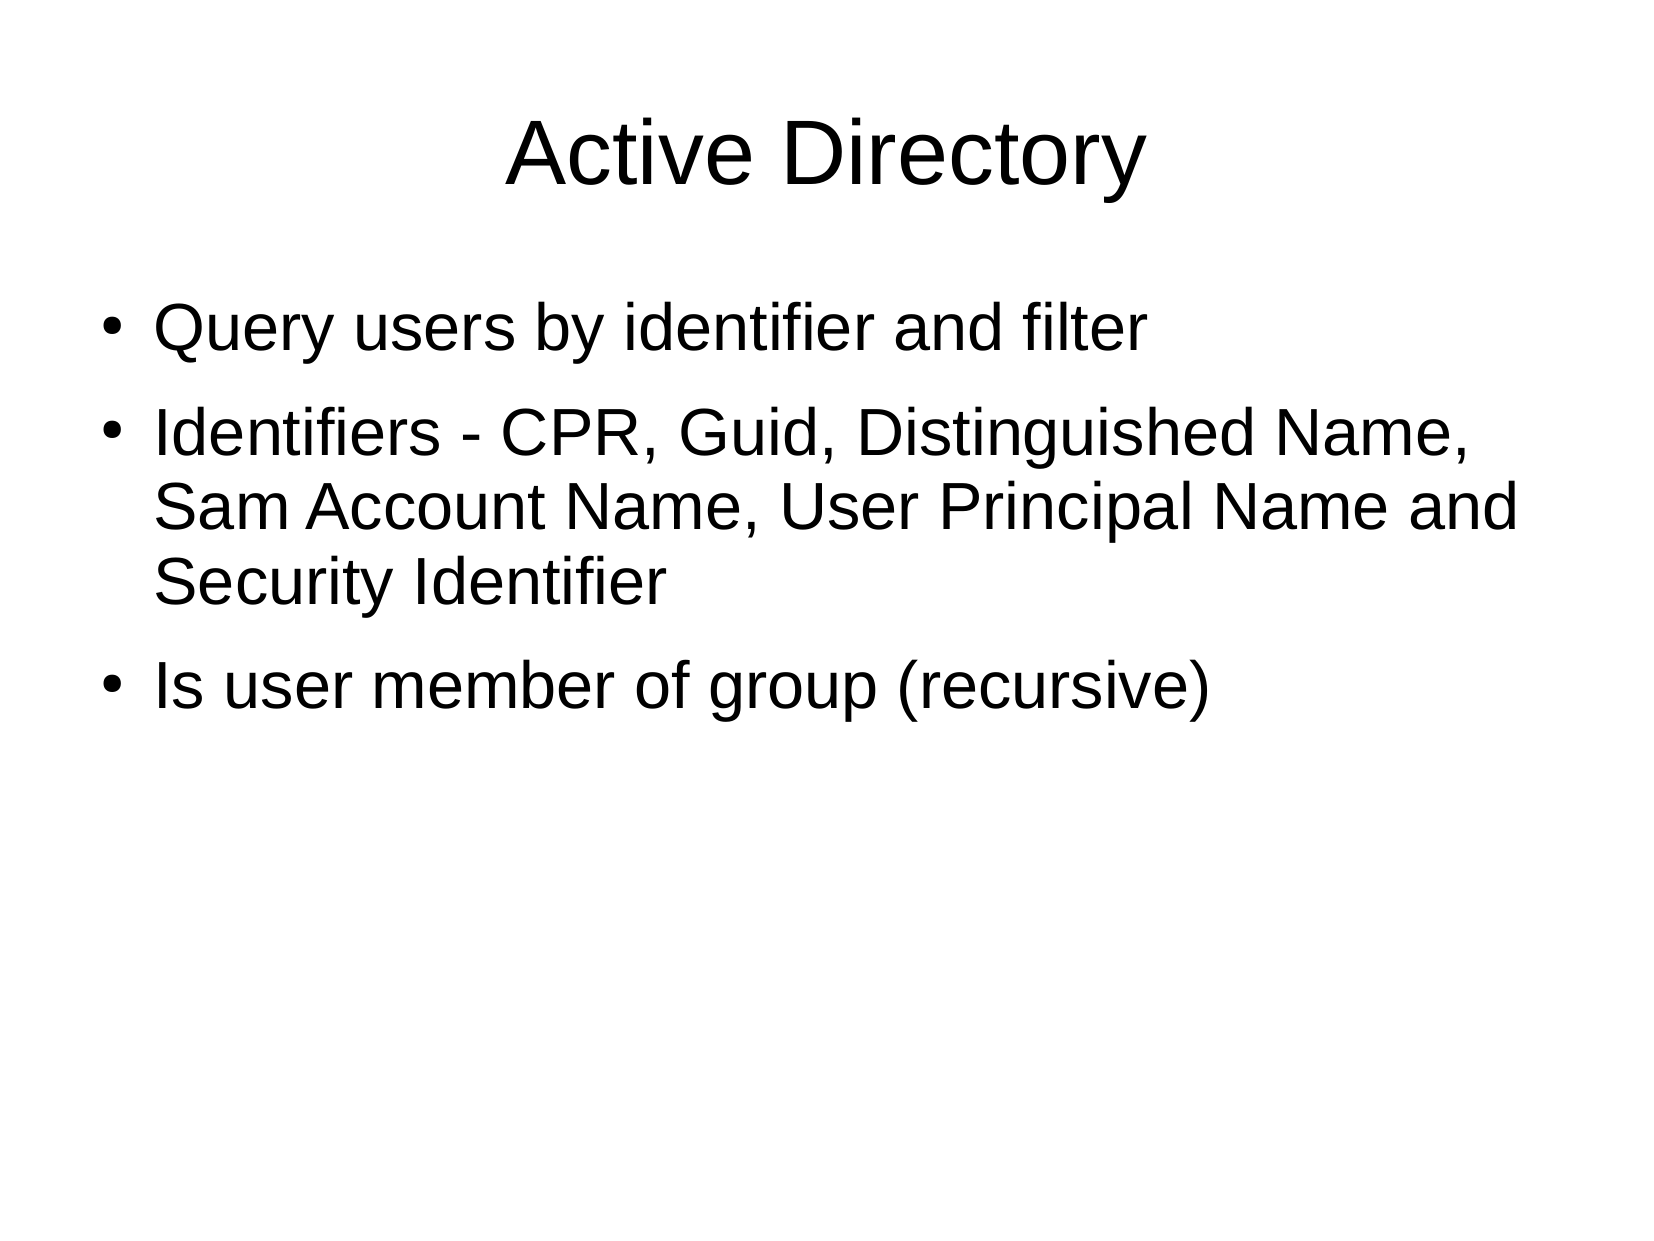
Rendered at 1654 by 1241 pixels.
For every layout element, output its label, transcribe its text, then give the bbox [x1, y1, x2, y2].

title Active Directory [82, 49, 1571, 257]
list Query users by identifier and filter Identifiers - CPR, Guid, Distinguished Name, Sam Account Name, User Principal Name and Security Identifier Is user member of group (recursive) [82, 290, 1571, 1010]
